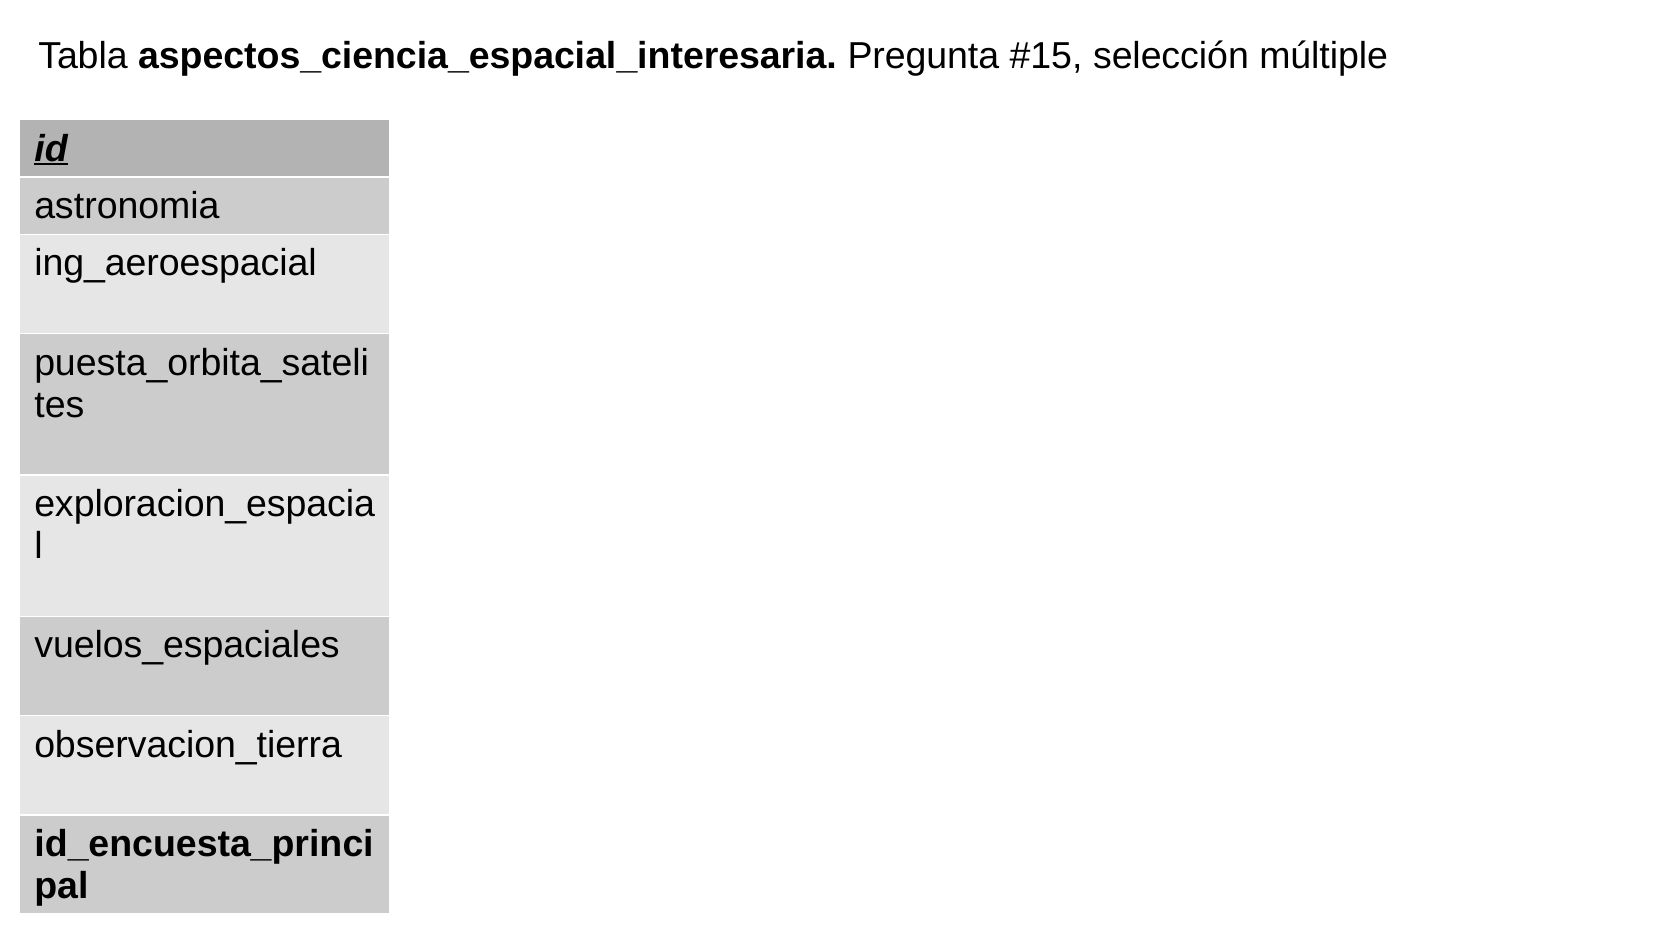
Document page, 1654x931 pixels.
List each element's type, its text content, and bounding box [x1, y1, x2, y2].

table_cell ing_aeroespacial [20, 235, 389, 333]
table_cell puesta_orbita_satelites [20, 334, 389, 474]
table_cell id_encuesta_principal [20, 816, 389, 913]
table_cell exploracion_espacial [20, 476, 389, 616]
table_header id [20, 120, 389, 176]
table_cell astronomia [20, 178, 389, 234]
text_box Tabla aspectos_ciencia_espacial_interesaria. Pregunta #15, selección múltiple [23, 23, 1618, 165]
table_cell observacion_tierra [20, 716, 389, 814]
table_cell vuelos_espaciales [20, 617, 389, 715]
